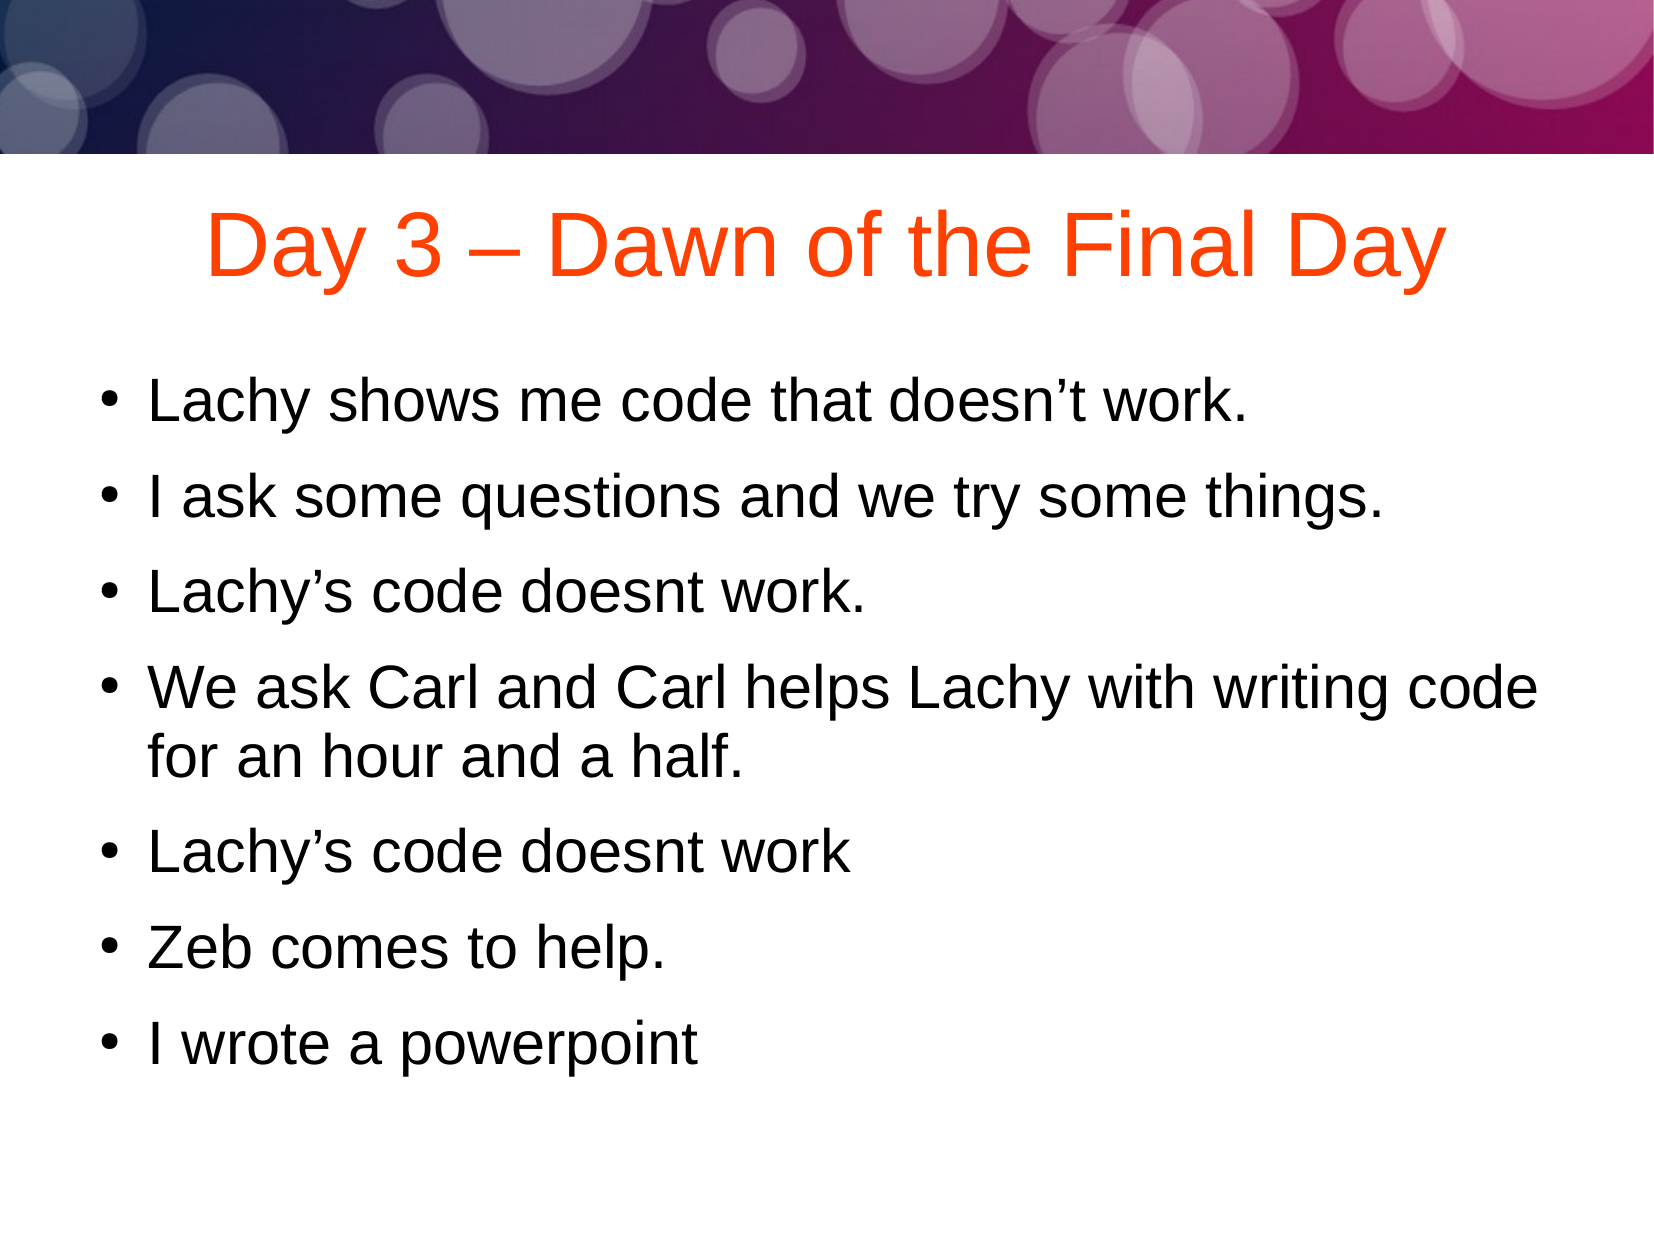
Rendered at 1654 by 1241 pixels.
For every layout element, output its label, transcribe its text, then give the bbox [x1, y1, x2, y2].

title Day 3 – Dawn of the Final Day [82, 159, 1571, 331]
picture [0, 0, 1654, 154]
list Lachy shows me code that doesn’t work. I ask some questions and we try some things. Lachy’s code doesnt work. We ask Carl and Carl helps Lachy with writing code for an hour and a half. Lachy’s code doesnt work Zeb comes to help. I wrote a powerpoint [82, 366, 1571, 1087]
